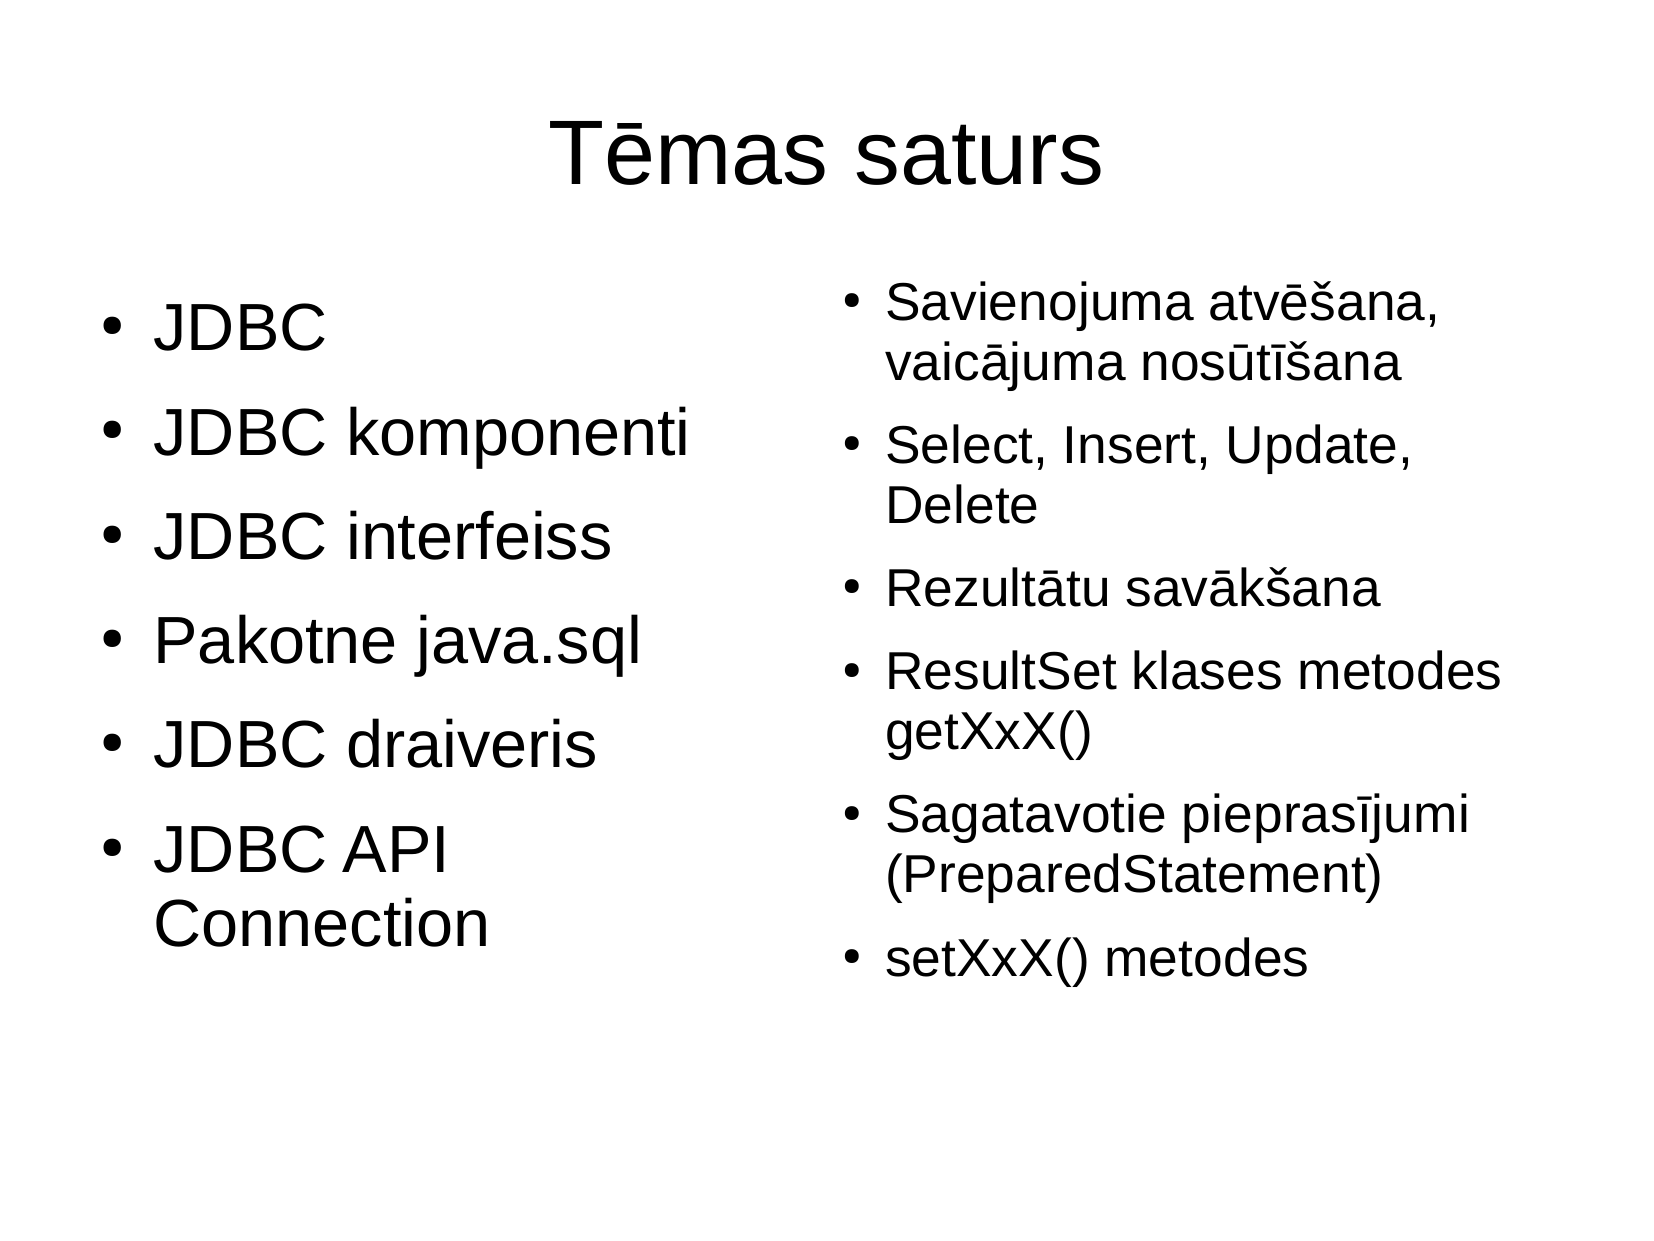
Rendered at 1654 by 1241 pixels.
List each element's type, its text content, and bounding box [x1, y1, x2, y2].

title Tēmas saturs [82, 49, 1571, 257]
list JDBC JDBC komponenti JDBC interfeiss Pakotne java.sql JDBC draiveris JDBC API Connection [82, 290, 793, 1010]
list Savienojuma atvēšana, vaicājuma nosūtīšana Select, Insert, Update, Delete Rezultātu savākšana ResultSet klases metodes getXxX() Sagatavotie pieprasījumi (PreparedStatement) setXxX() metodes [828, 271, 1539, 991]
